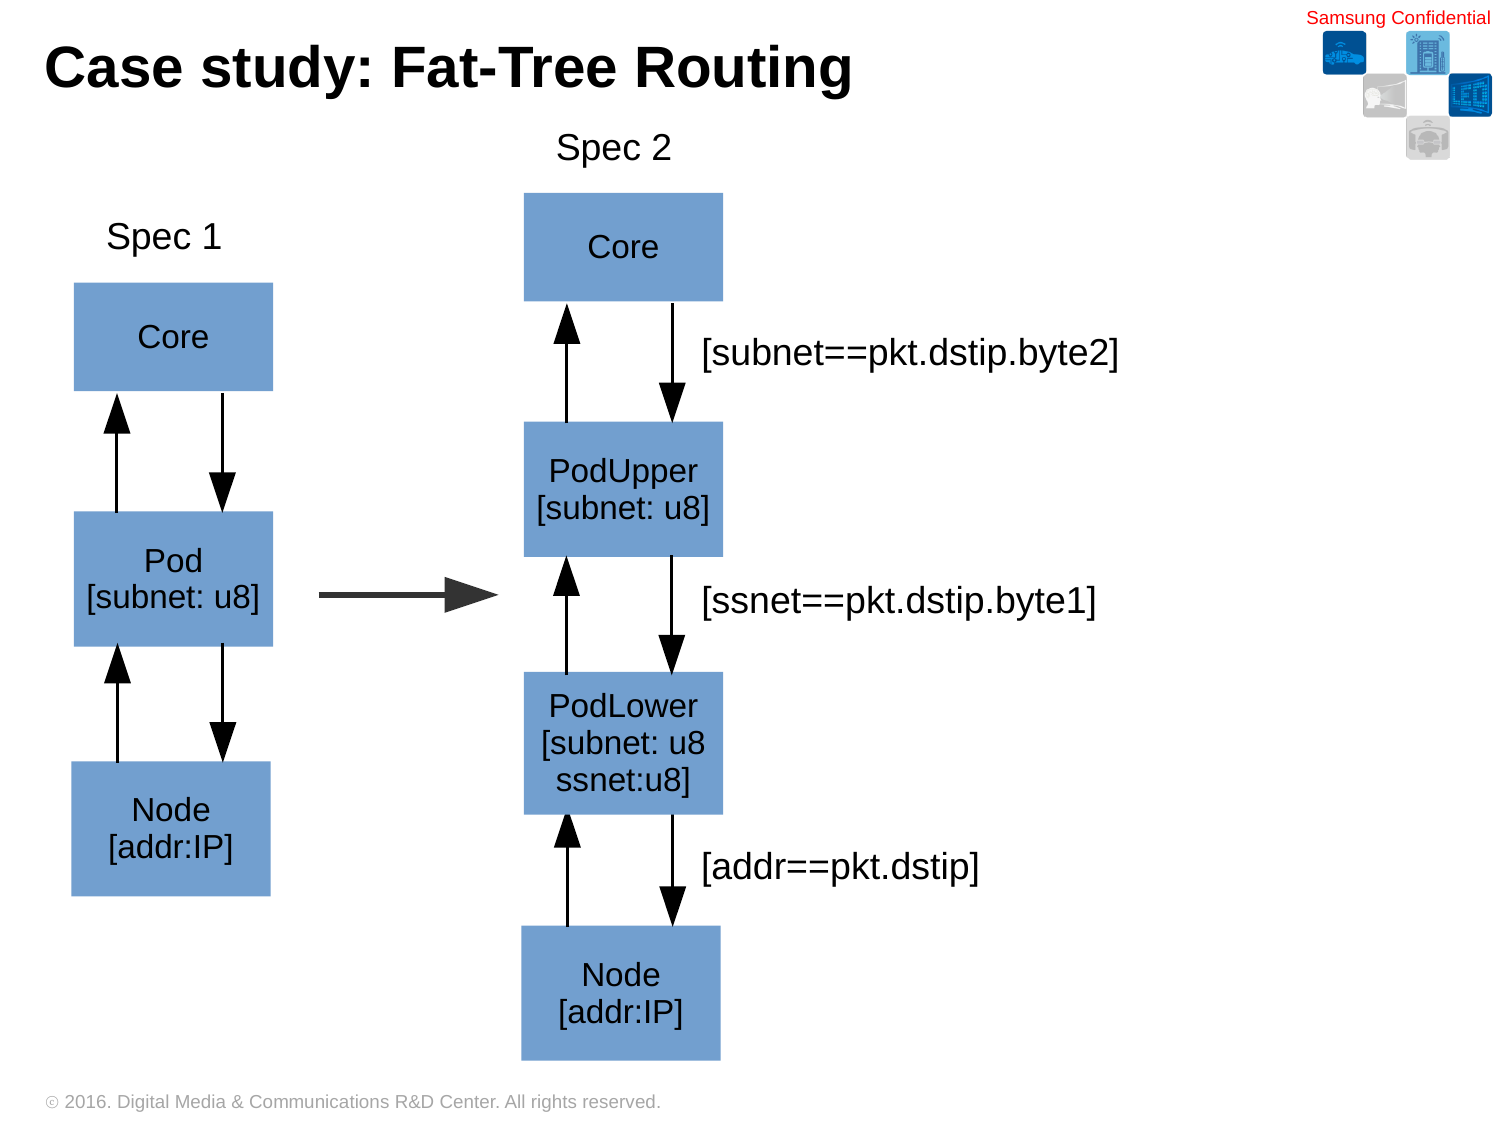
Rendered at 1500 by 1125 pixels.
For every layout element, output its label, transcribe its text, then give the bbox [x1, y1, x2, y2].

text_box PodLower [subnet: u8 ssnet:u8] [523, 671, 724, 815]
picture [1321, 30, 1493, 160]
text_box [ssnet==pkt.dstip.byte1] [686, 572, 1113, 630]
text_box Node [addr:IP] [521, 925, 721, 1061]
text_box Node [addr:IP] [71, 761, 271, 897]
text_box [addr==pkt.dstip] [686, 838, 996, 896]
text_box Core [73, 282, 274, 392]
text_box Core [523, 192, 724, 302]
text_box Spec 2 [541, 118, 688, 176]
text_box Pod [subnet: u8] [73, 511, 274, 647]
text_box Spec 1 [91, 208, 238, 266]
text_box PodUpper [subnet: u8] [523, 421, 724, 557]
text_box [subnet==pkt.dstip.byte2] [686, 324, 1135, 382]
title Case study: Fat-Tree Routing [29, 20, 1380, 108]
